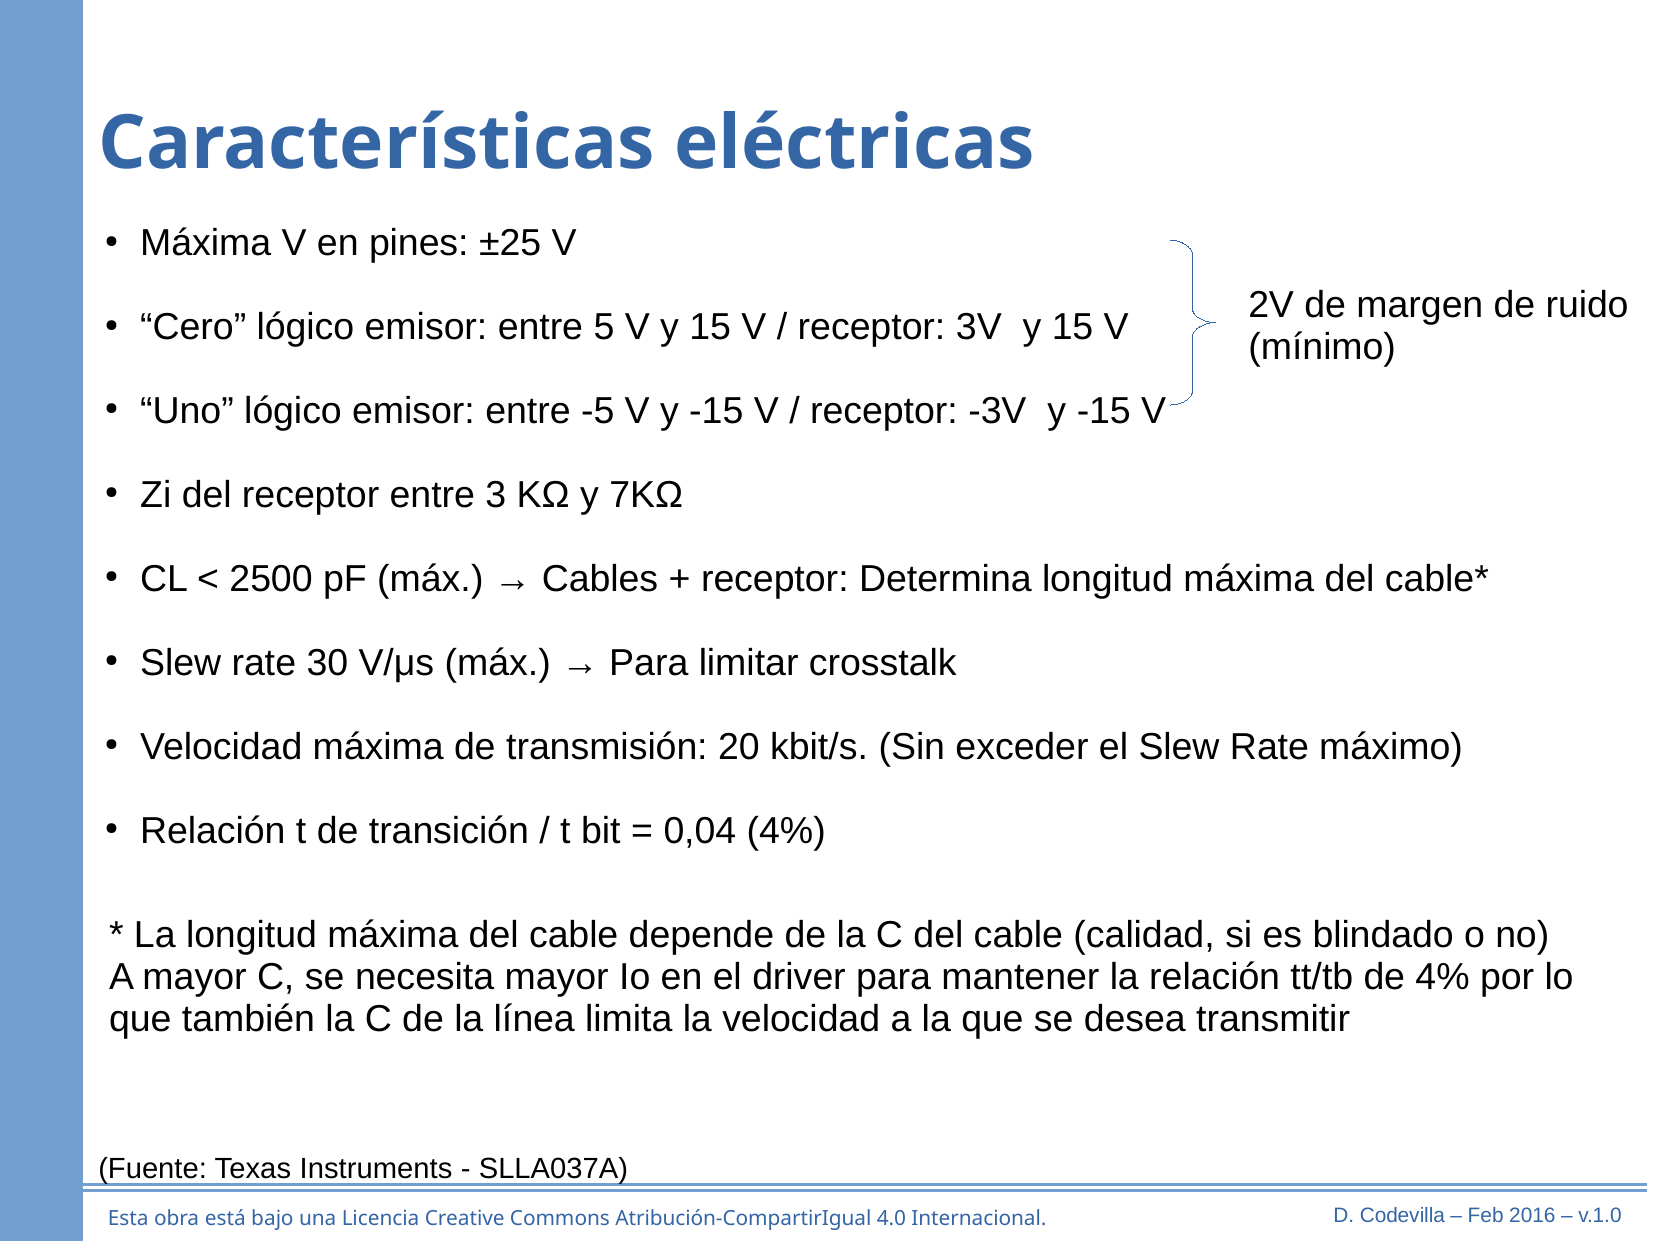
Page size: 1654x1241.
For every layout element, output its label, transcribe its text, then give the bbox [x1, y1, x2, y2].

text_box Características eléctricas [83, 30, 1641, 133]
text_box 2V de margen de ruido (mínimo) [1233, 276, 1654, 376]
text_box Máxima V en pines: ±25 V “Cero” lógico emisor: entre 5 V y 15 V / receptor: 3V y 15 V “Uno” lógico emisor: entre -5 V y -15 V / receptor: -3V y -15 V Zi del receptor entre 3 KΩ y 7KΩ CL < 2500 pF (máx.) → Cables + receptor: Determina longitud máxima del cable* Slew rate 30 V/μs (máx.) → Para limitar crosstalk Velocidad máxima de transmisión: 20 kbit/s. (Sin exceder el Slew Rate máximo) Relación t de transición / t bit = 0,04 (4%) [90, 171, 1622, 817]
text_box * La longitud máxima del cable depende de la C del cable (calidad, si es blindado o no) A mayor C, se necesita mayor Io en el driver para mantener la relación tt/tb de 4% por lo que también la C de la línea limita la velocidad a la que se desea transmitir [94, 906, 1600, 1047]
text_box (Fuente: Texas Instruments - SLLA037A) [83, 1144, 644, 1192]
